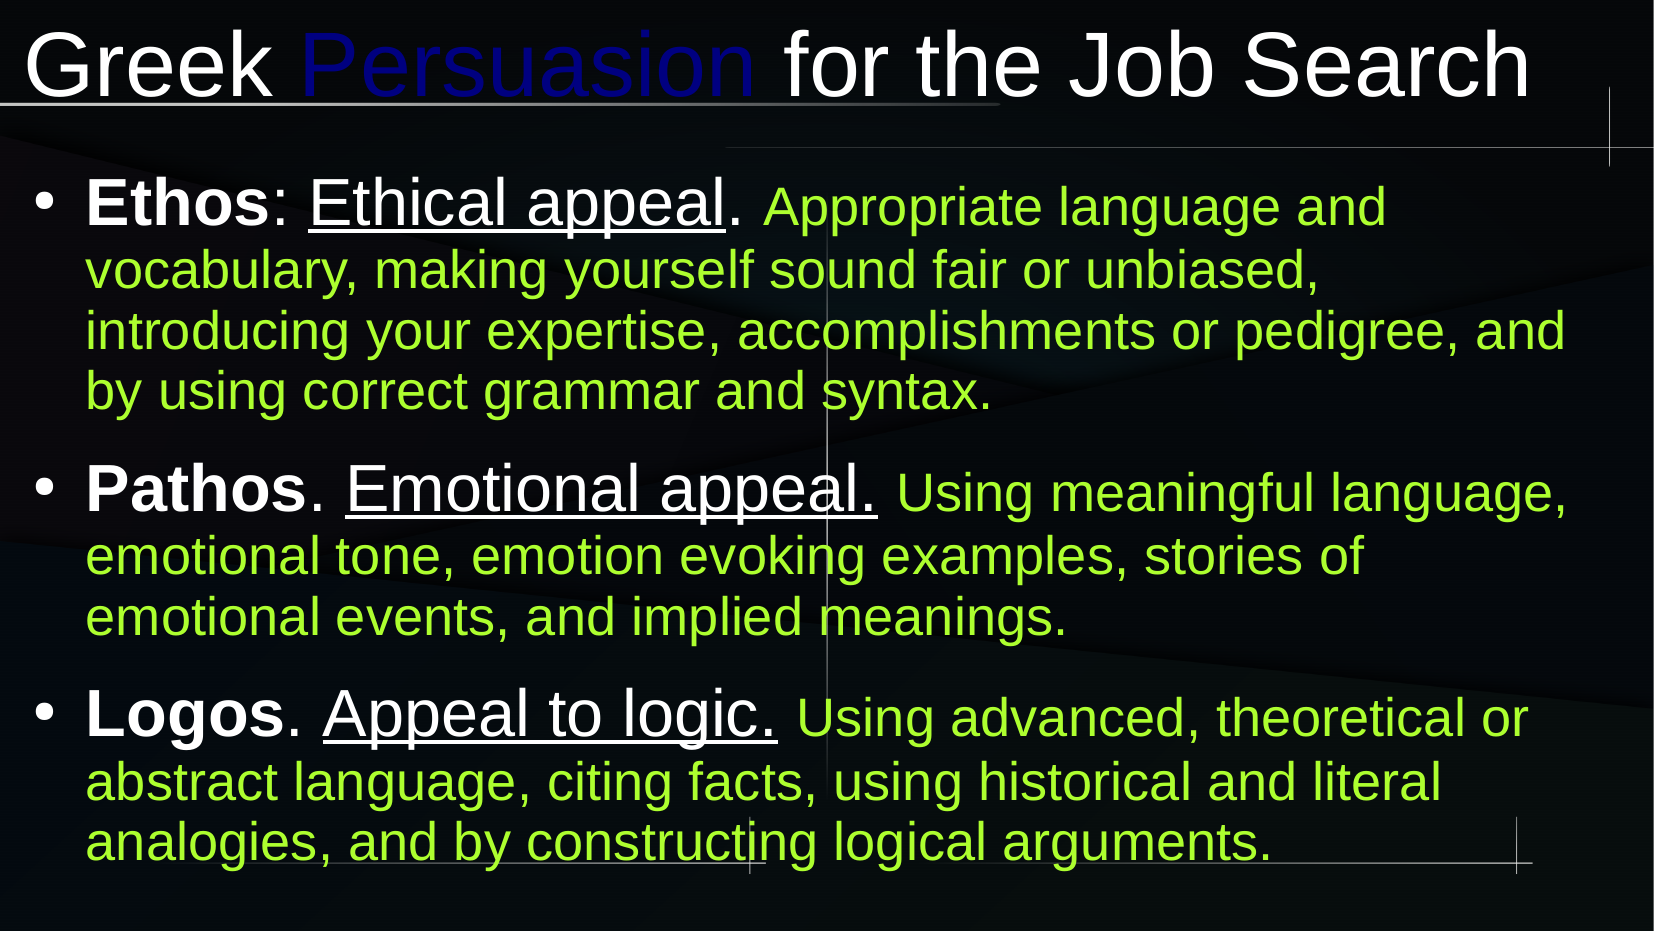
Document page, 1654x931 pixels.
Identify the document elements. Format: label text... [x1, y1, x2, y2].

picture [0, 0, 1654, 931]
title Greek Persuasion for the Job Search [23, 11, 1589, 119]
list Ethos: Ethical appeal. Appropriate language and vocabulary, making yourself sound fair or unbiased, introducing your expertise, accomplishments or pedigree, and by using correct grammar and syntax. Pathos. Emotional appeal. Using meaningful language, emotional tone, emotion evoking examples, stories of emotional events, and implied meanings. Logos. Appeal to logic. Using advanced, theoretical or abstract language, citing facts, using historical and literal analogies, and by constructing logical arguments. [15, 165, 1571, 916]
